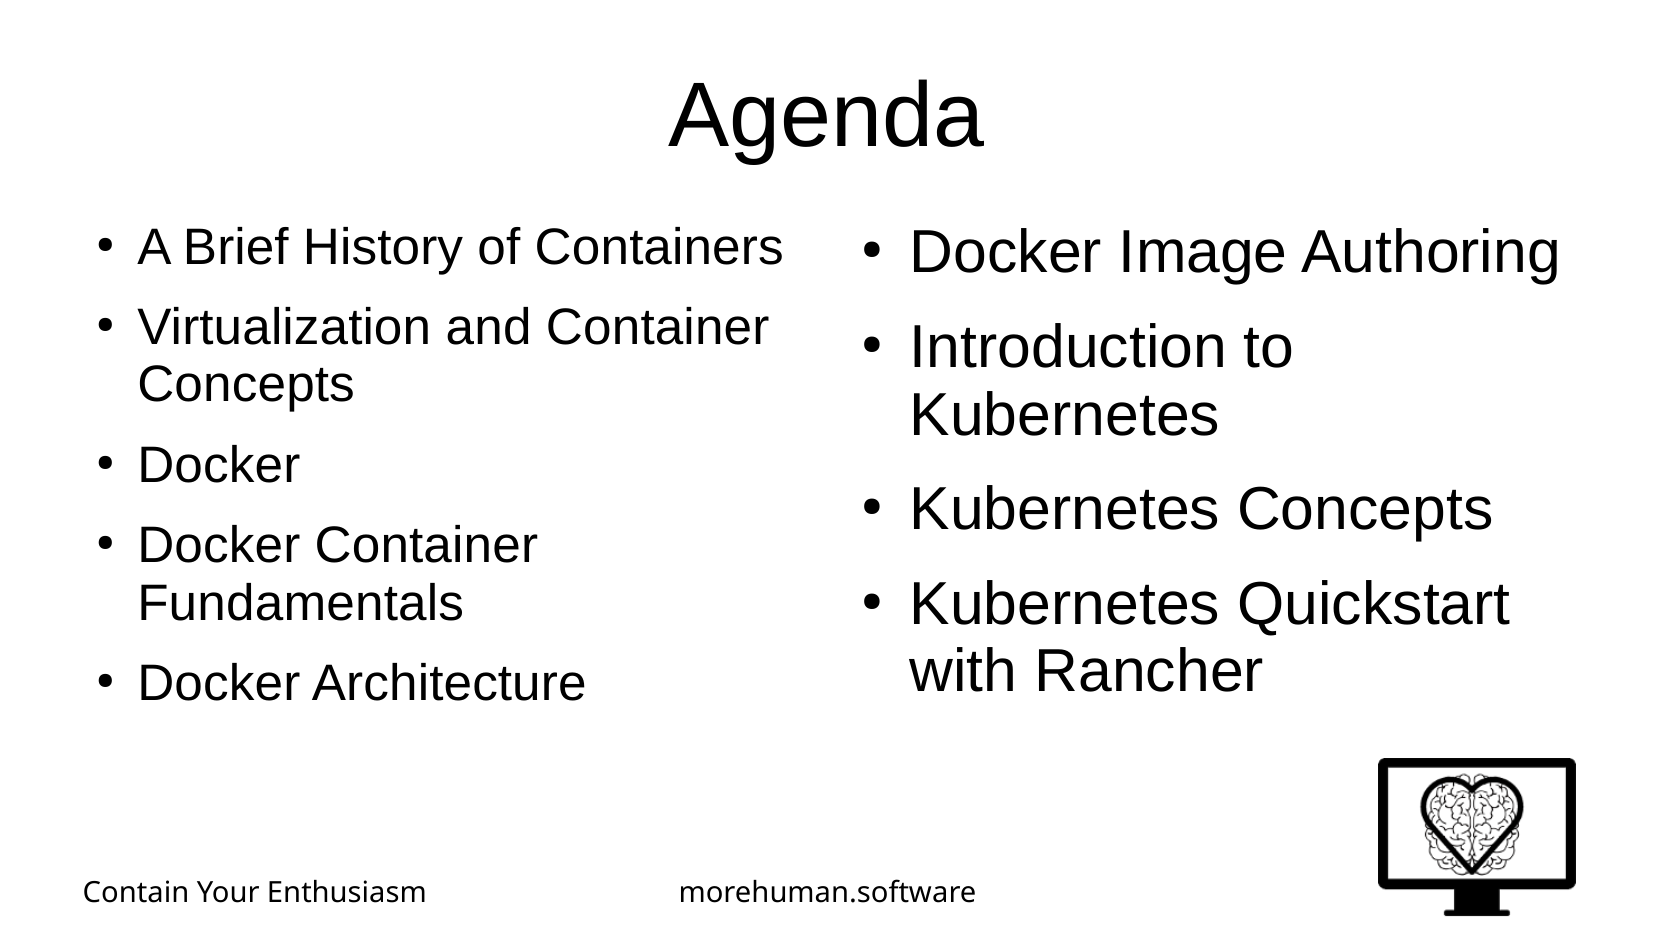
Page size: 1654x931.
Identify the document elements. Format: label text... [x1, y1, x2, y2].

list Docker Image Authoring Introduction to Kubernetes Kubernetes Concepts Kubernetes Quickstart with Rancher [845, 217, 1572, 758]
title Agenda [82, 37, 1571, 193]
picture [1378, 758, 1576, 925]
list A Brief History of Containers Virtualization and Container Concepts Docker Docker Container Fundamentals Docker Architecture [82, 217, 809, 758]
